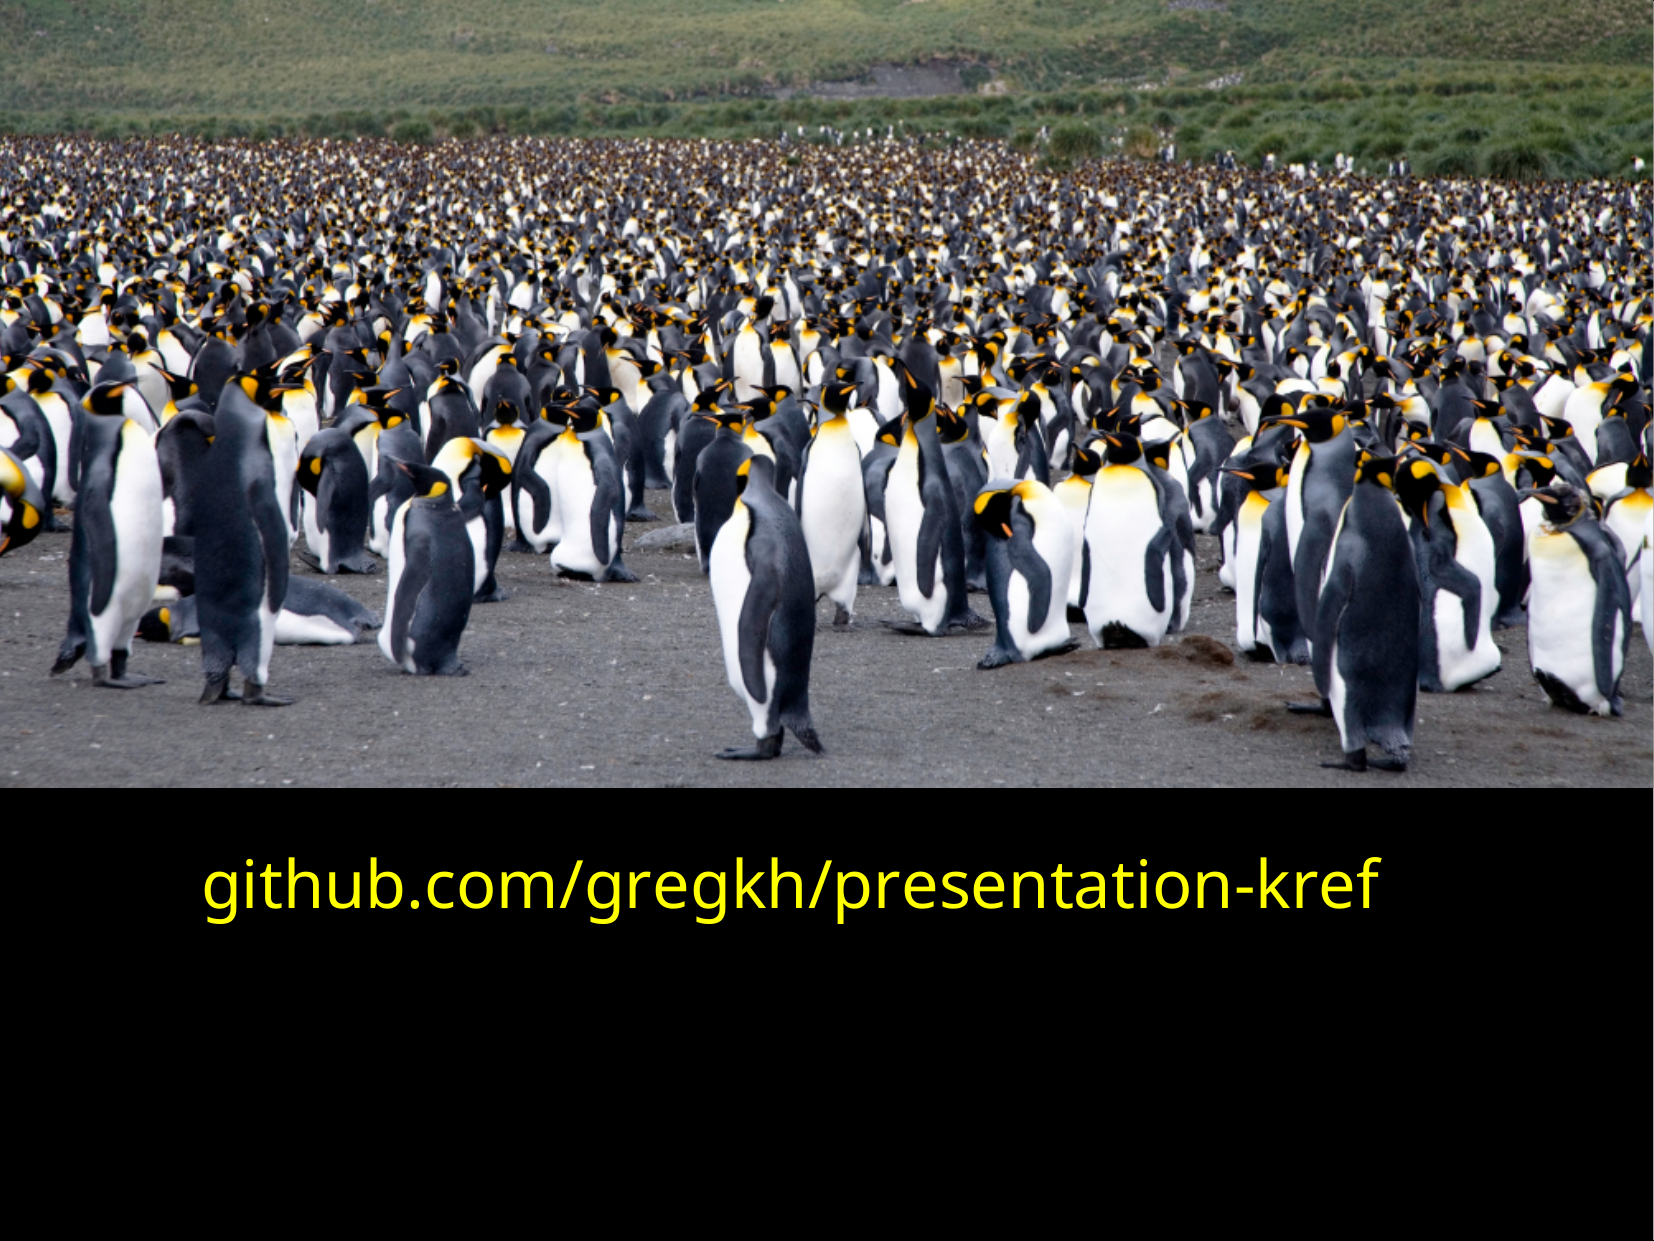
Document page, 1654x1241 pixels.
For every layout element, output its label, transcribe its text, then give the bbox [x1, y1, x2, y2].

picture [0, 0, 1654, 788]
text_box [0, 788, 1654, 1241]
text_box github.com/gregkh/presentation-kref [186, 829, 1468, 925]
